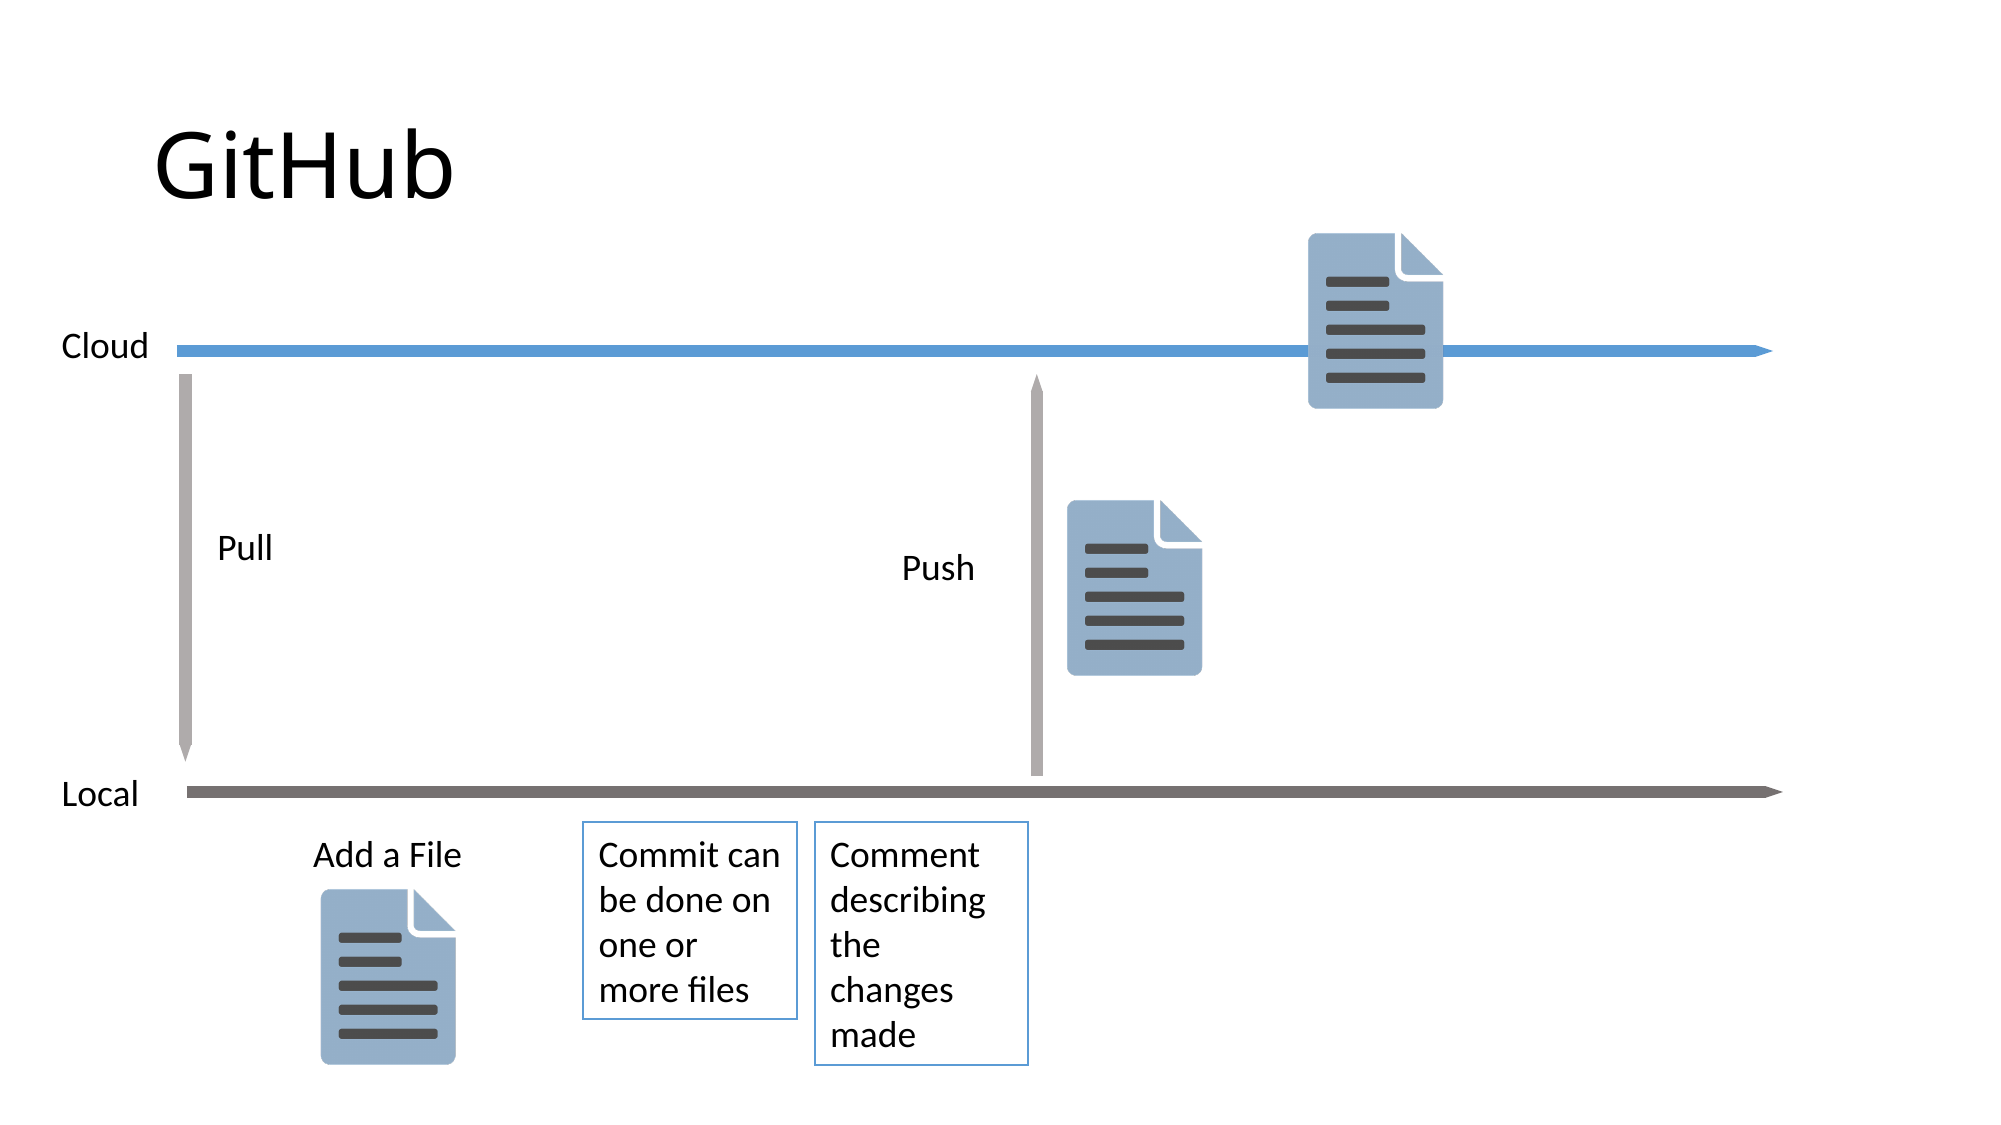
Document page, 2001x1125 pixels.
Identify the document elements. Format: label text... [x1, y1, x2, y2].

text_box Commit can be done on one or more files [583, 822, 797, 1020]
picture [1269, 216, 1482, 429]
text_box Add a File [298, 822, 494, 872]
picture [1043, 483, 1241, 696]
text_box Comment describing the changes made [815, 822, 1029, 1065]
text_box Pull [202, 515, 327, 576]
text_box Local [46, 761, 172, 823]
picture [282, 872, 494, 1085]
text_box Cloud [46, 313, 203, 375]
text_box Push [886, 535, 1012, 596]
title GitHub [137, 59, 1863, 278]
